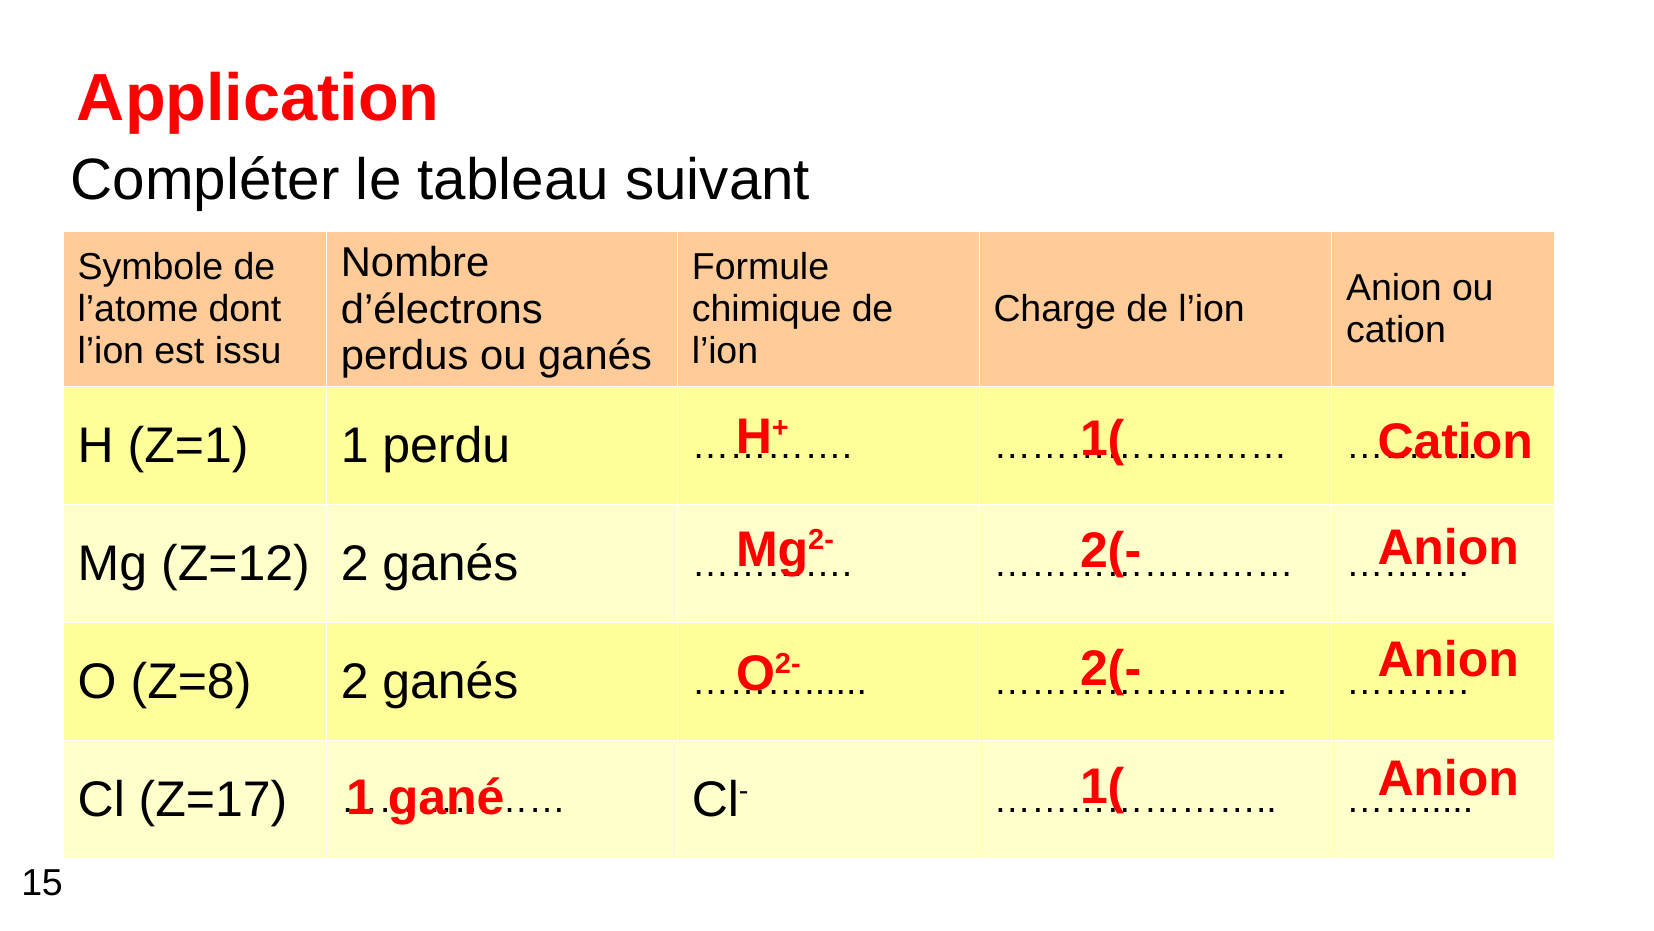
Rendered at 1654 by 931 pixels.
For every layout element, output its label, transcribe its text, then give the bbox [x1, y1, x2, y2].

table_cell …………. [678, 387, 979, 504]
text_box Anion [1362, 512, 1550, 588]
text_box 1( [1065, 751, 1232, 822]
text_box Anion [1362, 624, 1550, 700]
table_cell …………. [678, 505, 979, 622]
table_header Anion ou cation [1332, 232, 1554, 386]
text_box <number> [6, 853, 636, 925]
table_cell ………. [1332, 623, 1554, 740]
text_box 2(- [1065, 514, 1232, 586]
table_header Symbole de l’atome dont l’ion est issu [64, 232, 326, 386]
title Application [76, 48, 1565, 145]
table_cell …………………... [980, 623, 1331, 740]
table_cell ……..... [1332, 741, 1554, 858]
list Compléter le tableau suivant [70, 146, 1559, 218]
table_cell ……..… [1332, 387, 1554, 504]
text_box Mg2- [721, 513, 891, 584]
text_box H+ [721, 401, 891, 472]
table_cell Cl- [678, 741, 979, 858]
table_cell Mg (Z=12) [64, 505, 326, 622]
text_box 2(- [1065, 633, 1232, 704]
table_header Charge de l’ion [980, 232, 1331, 386]
text_box Cation [1362, 405, 1549, 481]
table_cell ………. [1332, 505, 1554, 622]
text_box 1 gané [331, 761, 550, 846]
table_header Nombre d’électrons perdus ou ganés [327, 232, 677, 386]
table_cell ……………...…… [980, 387, 1331, 504]
table_cell ………………….. [980, 741, 1331, 858]
table_cell ………...... [678, 623, 979, 740]
text_box O2- [721, 637, 891, 708]
table_cell O (Z=8) [64, 623, 326, 740]
table_cell ……………… [327, 741, 677, 858]
table_cell Cl (Z=17) [64, 741, 326, 853]
text_box Anion [1362, 742, 1550, 818]
table_header Formule chimique de l’ion [678, 232, 979, 386]
table_cell 1 perdu [327, 387, 677, 504]
text_box 1( [1065, 402, 1232, 474]
table_cell H (Z=1) [64, 387, 326, 504]
table_cell 2 ganés [327, 623, 677, 740]
table_cell 2 ganés [327, 505, 677, 622]
table_cell …………………… [980, 505, 1331, 622]
